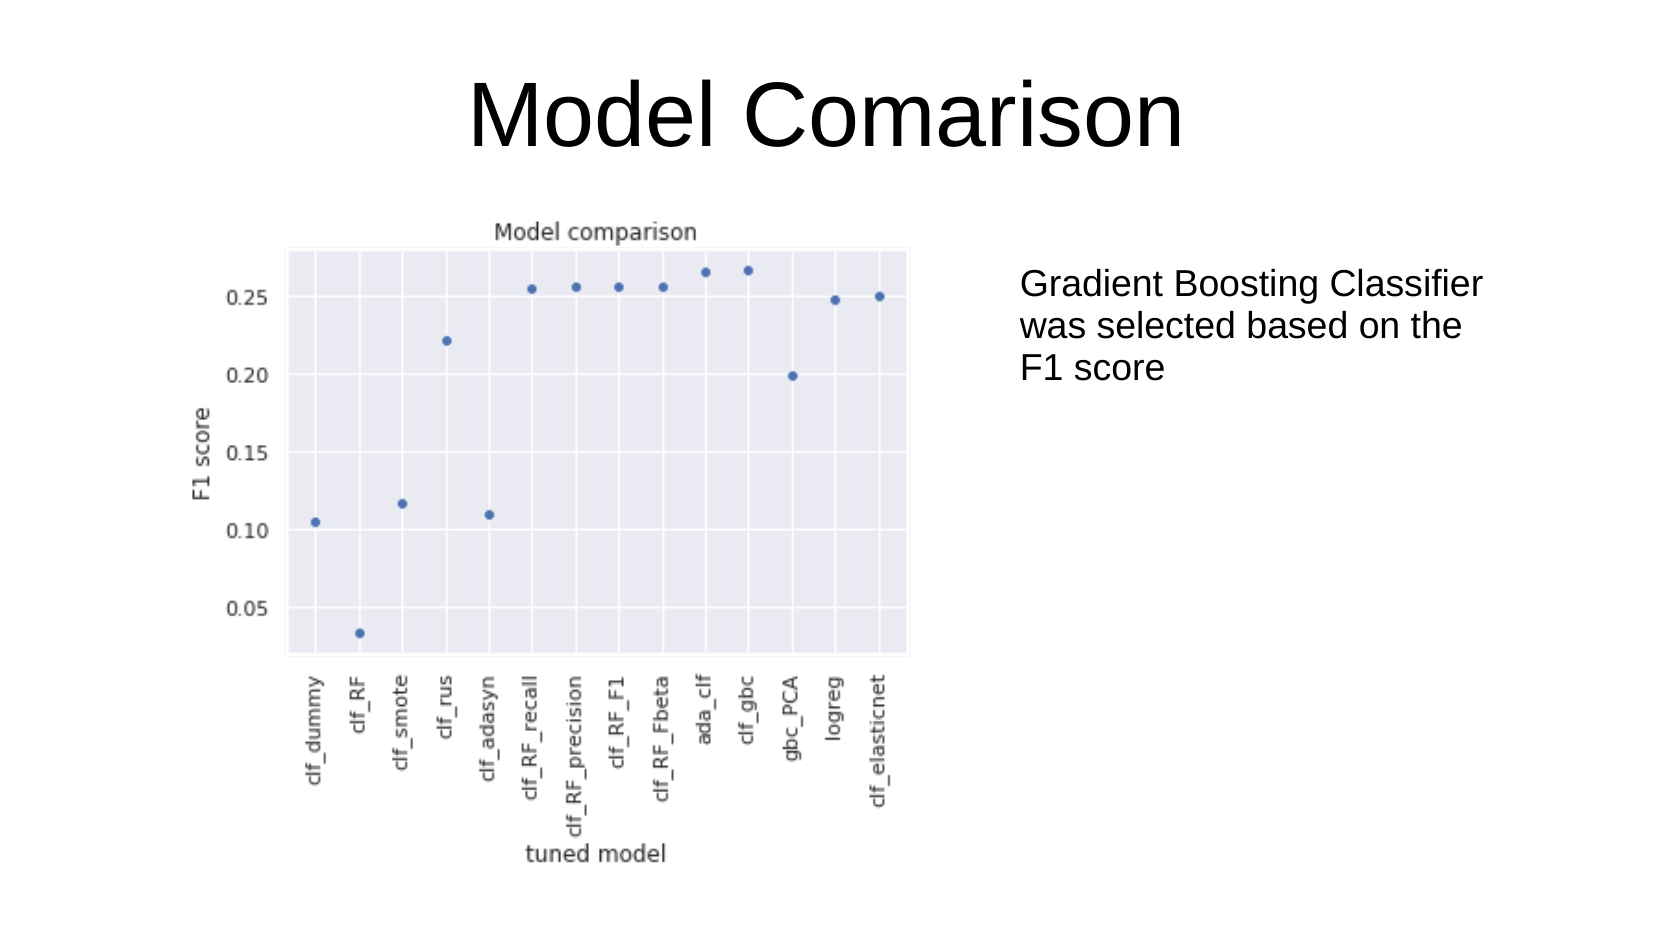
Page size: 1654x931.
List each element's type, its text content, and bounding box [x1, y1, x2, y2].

title Model Comarison [82, 37, 1571, 193]
text_box Gradient Boosting Classifier was selected based on the F1 score [1005, 255, 1531, 396]
picture [180, 209, 931, 879]
